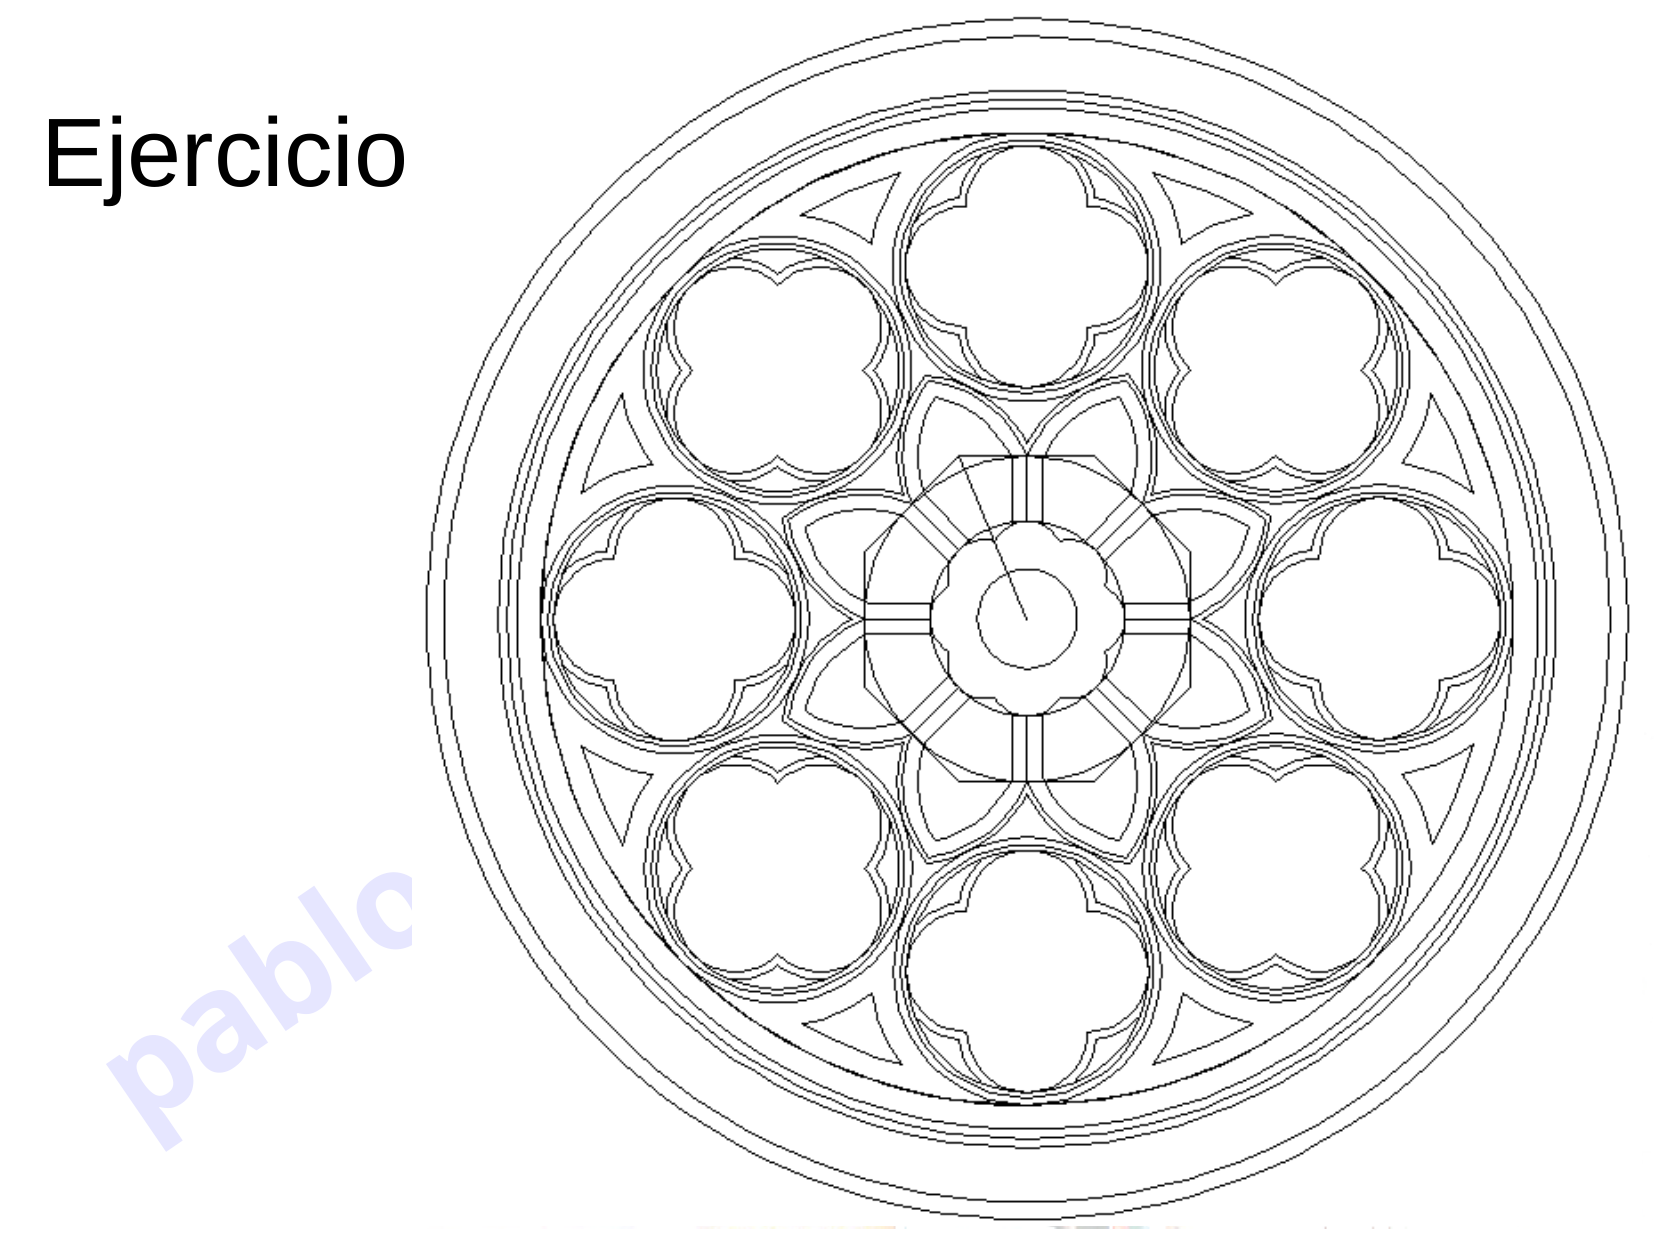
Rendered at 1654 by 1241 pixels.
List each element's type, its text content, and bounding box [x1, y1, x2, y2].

picture [412, 14, 1654, 1229]
title Ejercicio [37, 56, 412, 250]
